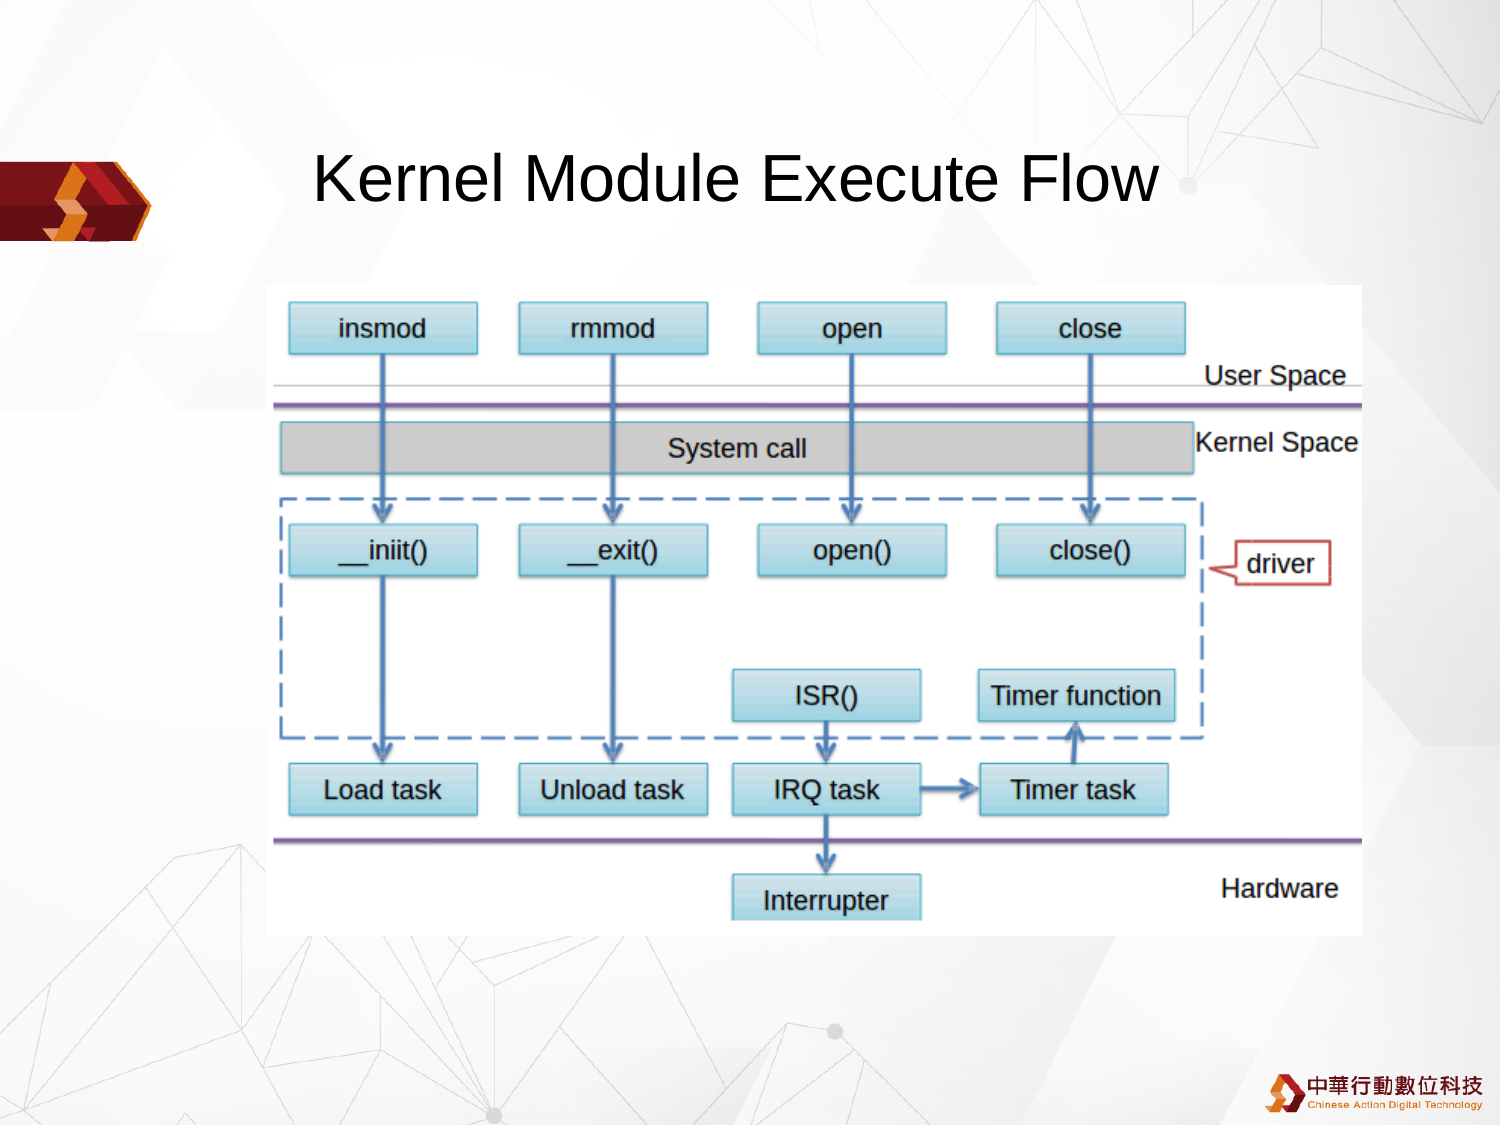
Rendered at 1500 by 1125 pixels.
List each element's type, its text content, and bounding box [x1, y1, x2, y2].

picture [0, 0, 1500, 1125]
title Kernel Module Execute Flow [107, 101, 1367, 255]
